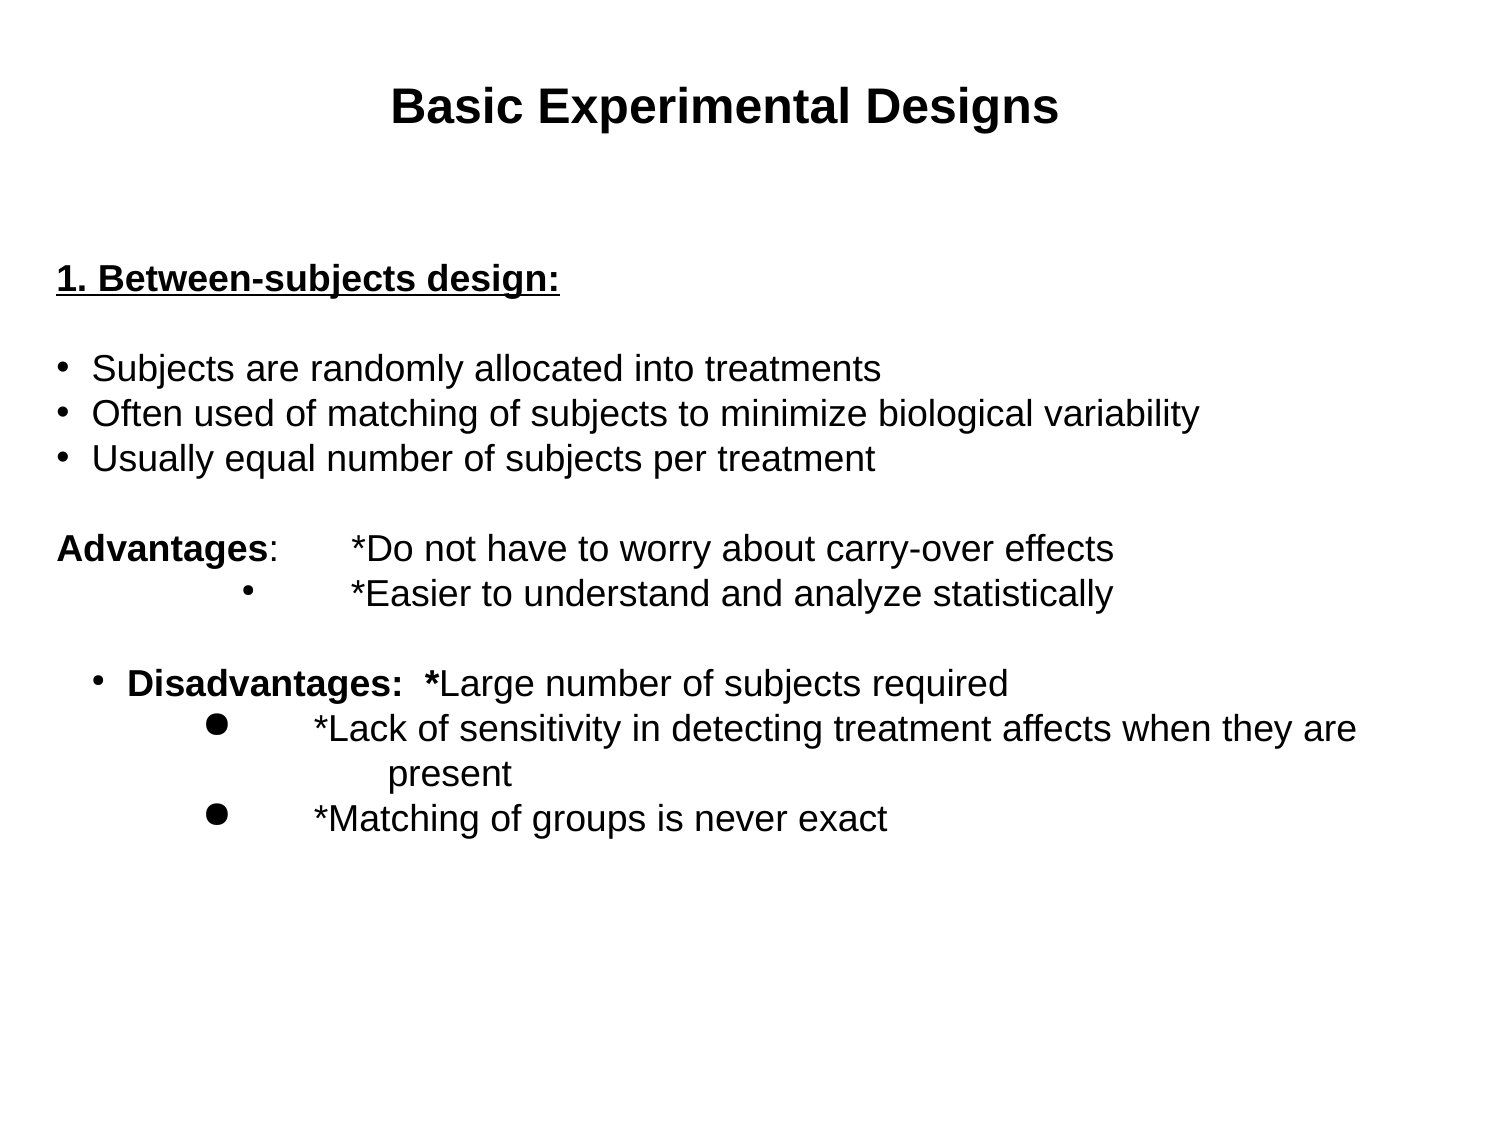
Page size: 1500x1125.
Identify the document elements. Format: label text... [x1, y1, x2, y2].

text_box 1. Between-subjects design: Subjects are randomly allocated into treatments Often used of matching of subjects to minimize biological variability Usually equal number of subjects per treatment Advantages: *Do not have to worry about carry-over effects *Easier to understand and analyze statistically Disadvantages: *Large number of subjects required *Lack of sensitivity in detecting treatment affects when they are present *Matching of groups is never exact [41, 246, 1469, 915]
text_box Basic Experimental Designs [375, 66, 1075, 142]
